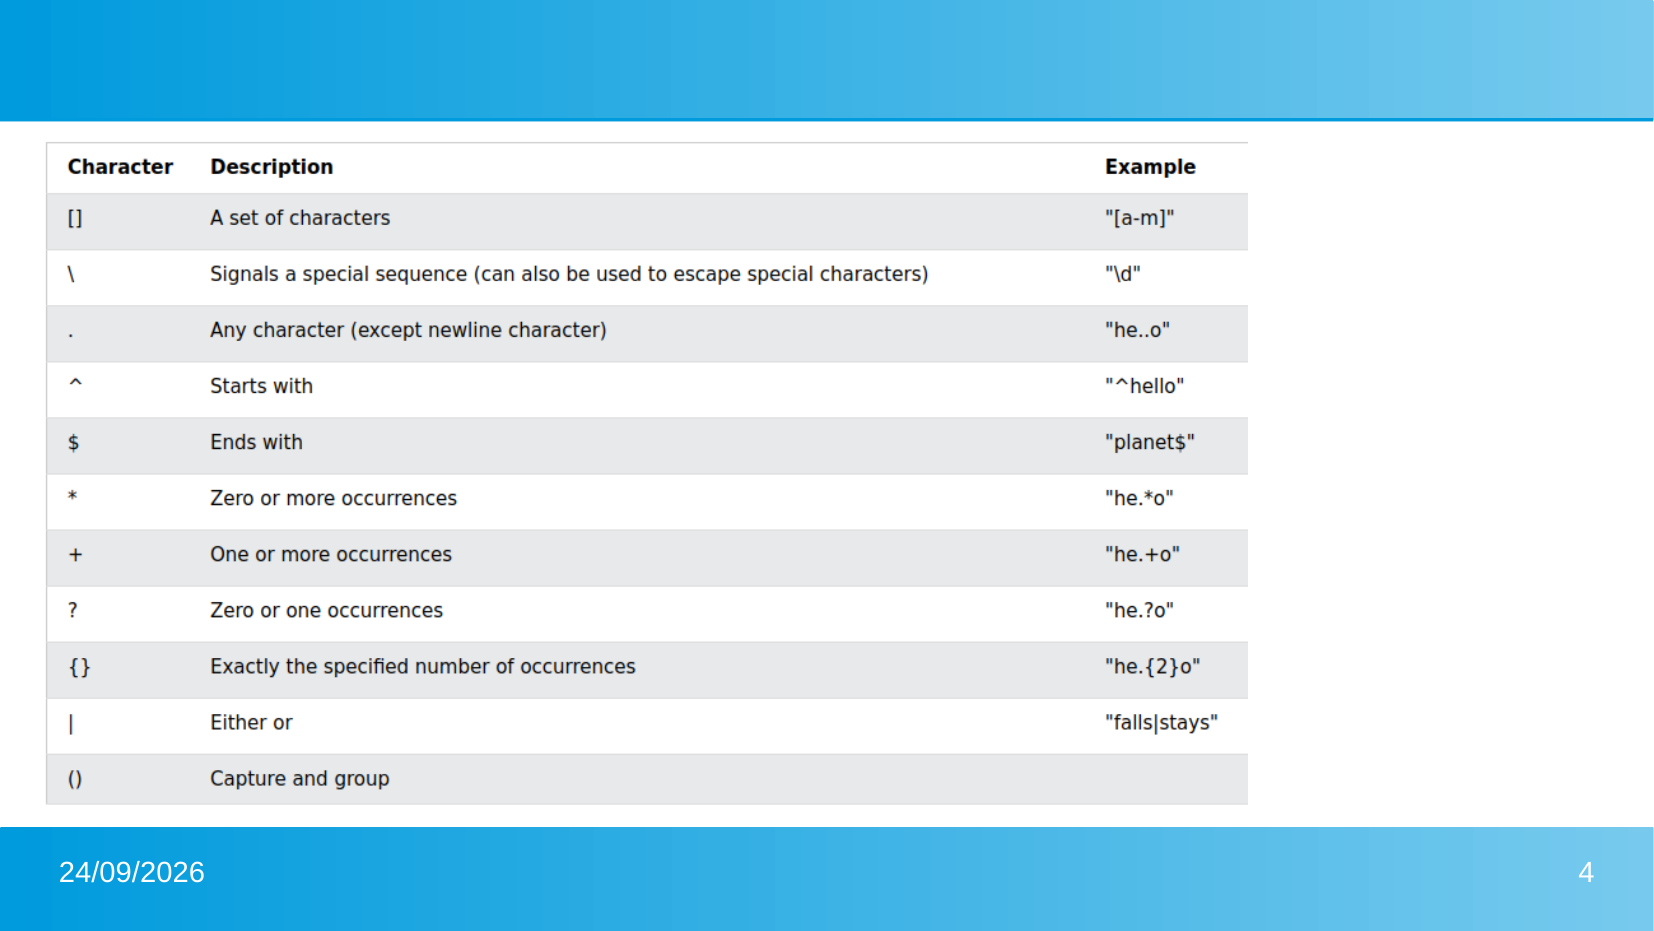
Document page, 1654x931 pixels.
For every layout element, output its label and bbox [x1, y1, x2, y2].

picture [41, 132, 1248, 815]
